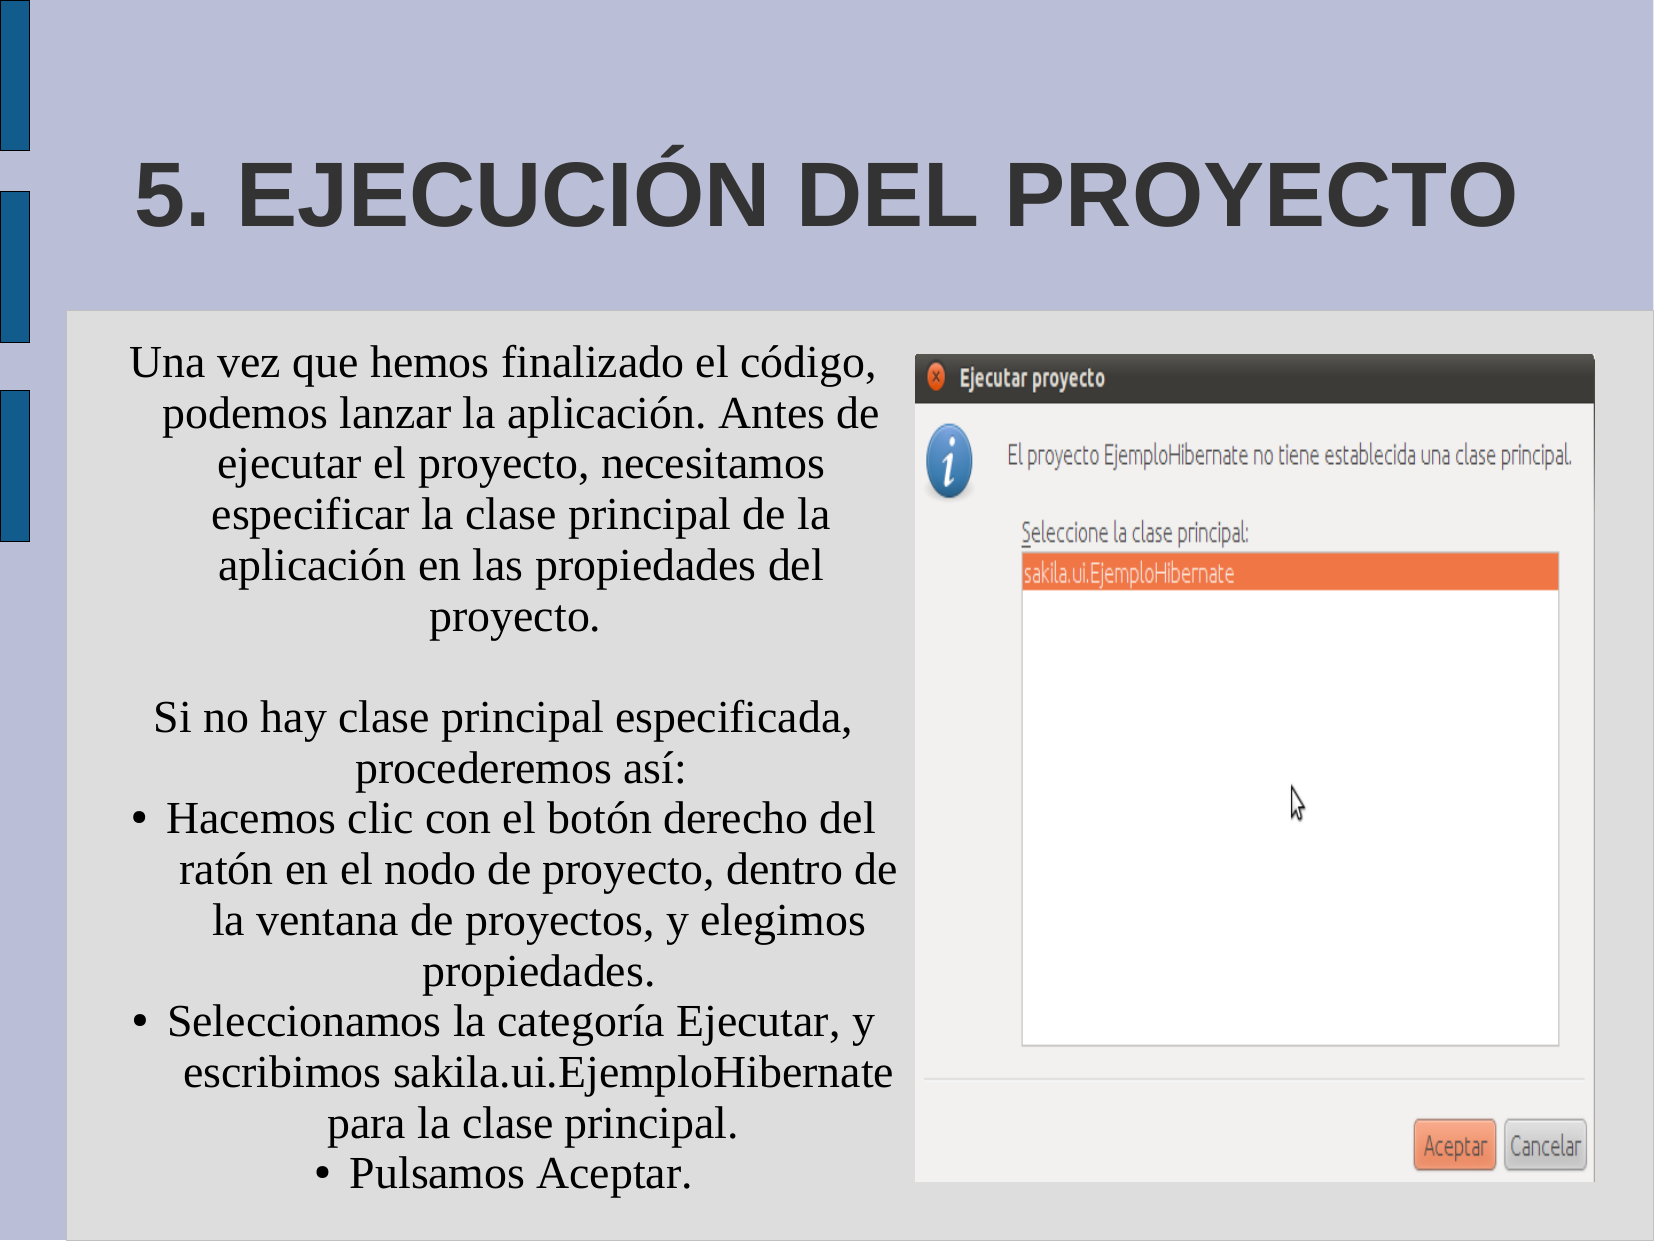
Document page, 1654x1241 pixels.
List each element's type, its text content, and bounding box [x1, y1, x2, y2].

title 5. EJECUCIÓN DEL PROYECTO [121, 98, 1534, 291]
subtitle Una vez que hemos finalizado el código, podemos lanzar la aplicación. Antes de ejecutar el proyecto, necesitamos especificar la clase principal de la aplicación en las propiedades del proyecto. Si no hay clase principal especificada, procederemos así: Hacemos clic con el botón derecho del ratón en el nodo de proyecto, dentro de la ventana de proyectos, y elegimos propiedades. Seleccionamos la categoría Ejecutar, y escribimos sakila.ui.EjemploHibernate para la clase principal. Pulsamos Aceptar. [92, 324, 916, 1211]
picture [915, 354, 1595, 1182]
